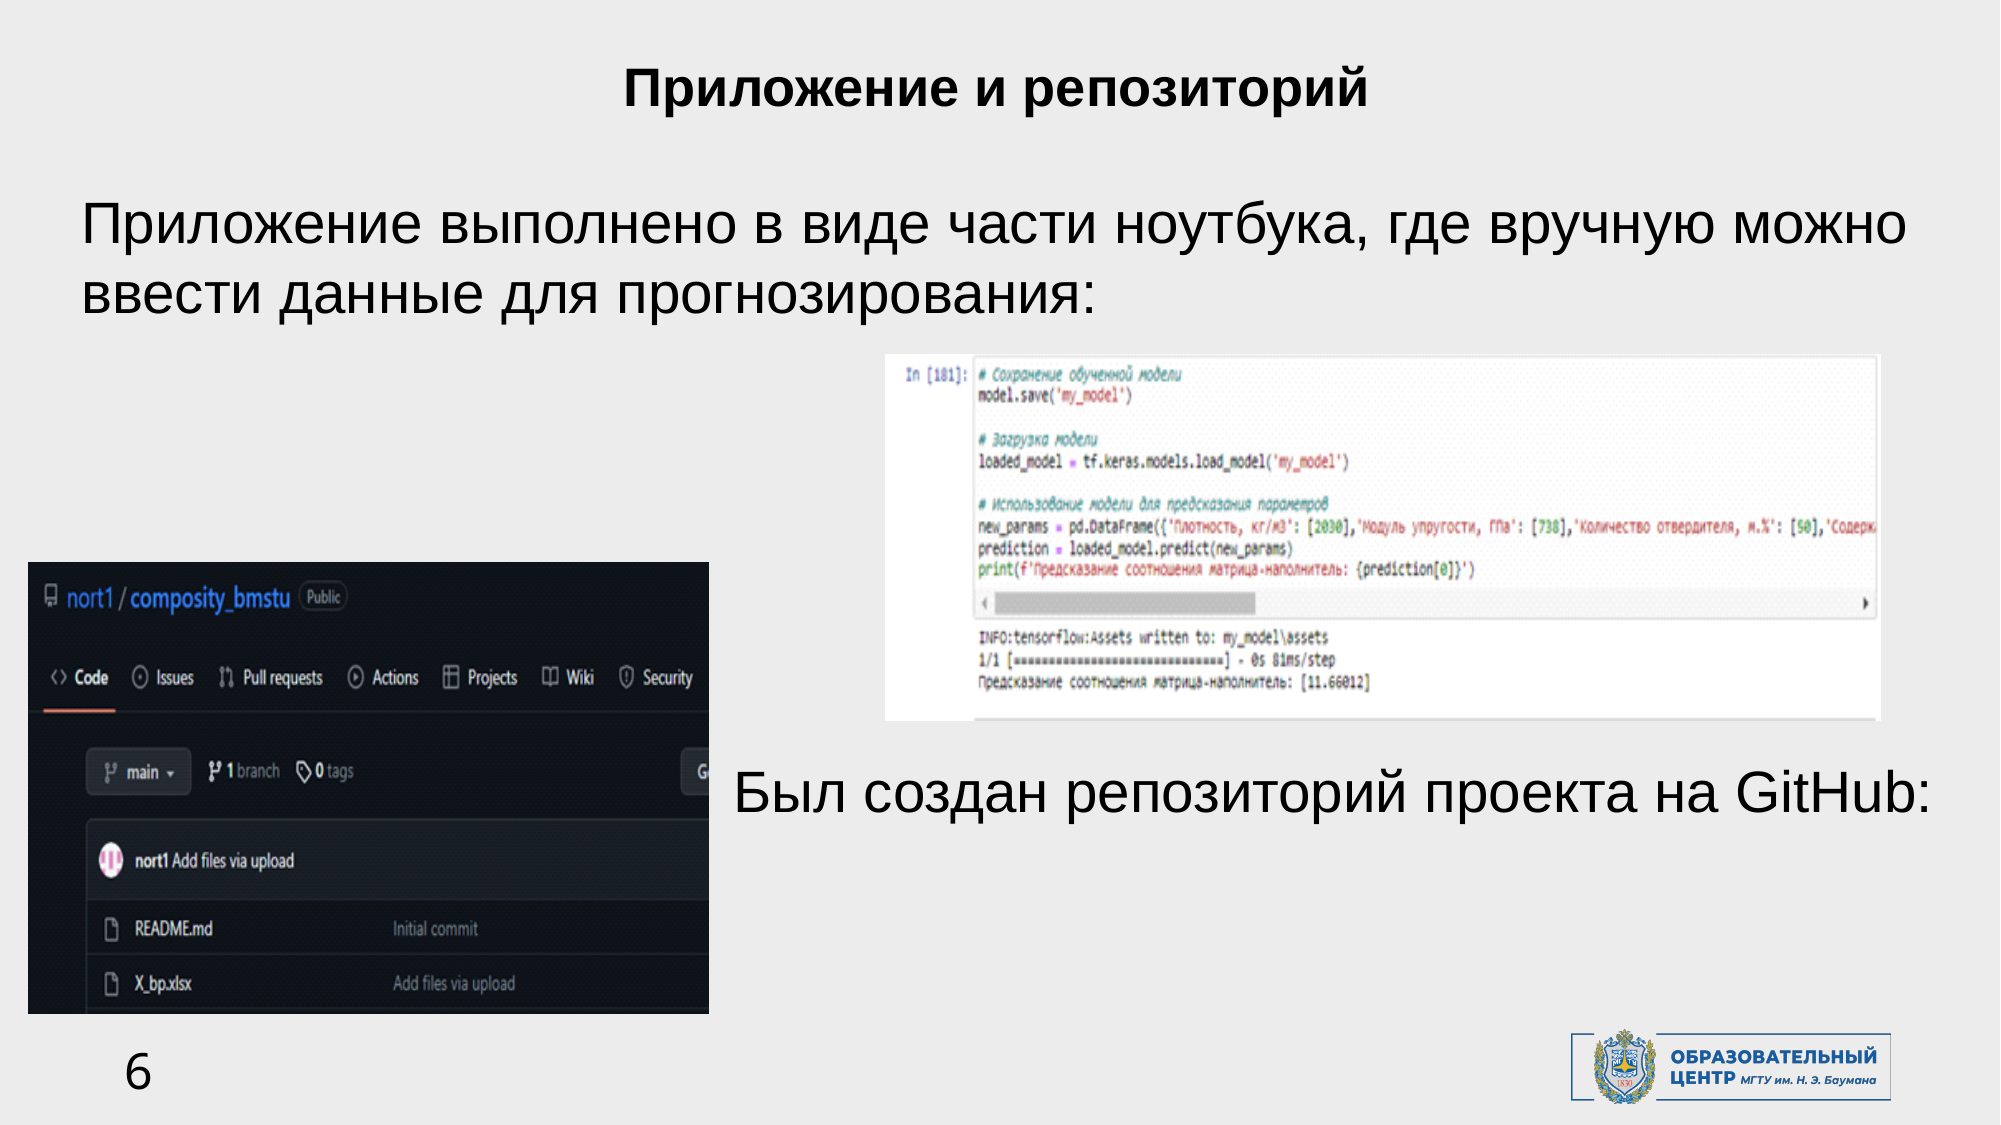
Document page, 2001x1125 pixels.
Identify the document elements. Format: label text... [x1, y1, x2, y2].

list Был создан репозиторий проекта на GitHub: [86, 746, 1949, 1125]
title Приложение и репозиторий [66, 21, 1929, 158]
picture [28, 562, 709, 1014]
list Приложение выполнено в виде части ноутбука, где вручную можно ввести данные для прогнозирования: [66, 177, 1929, 746]
picture [885, 354, 1881, 721]
